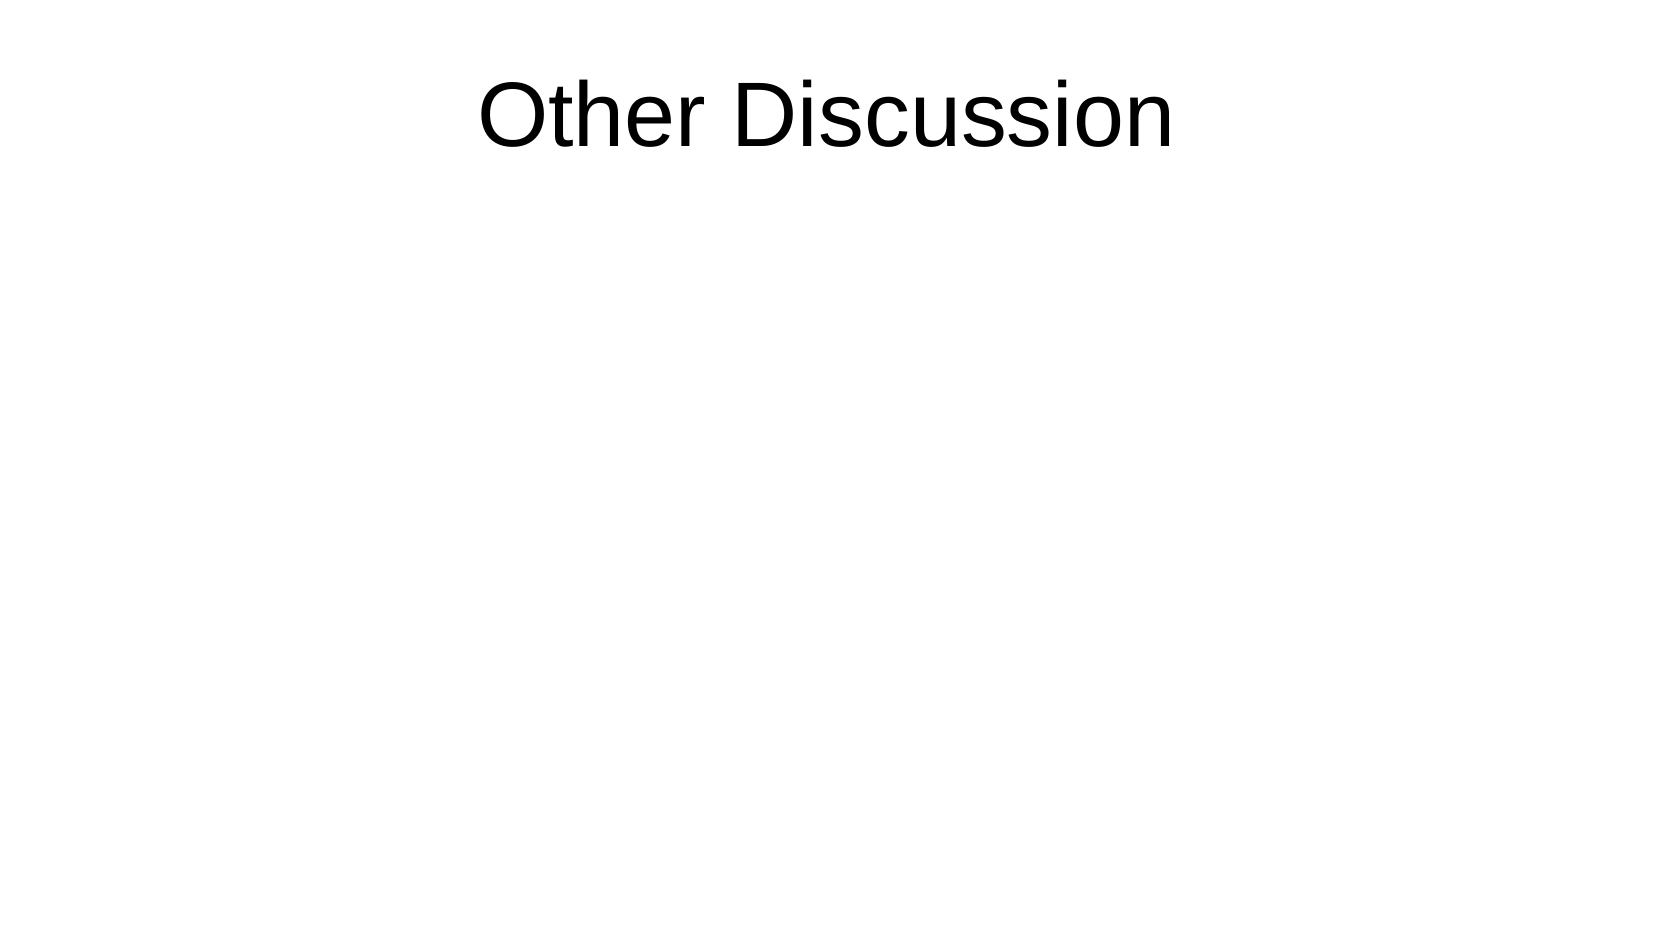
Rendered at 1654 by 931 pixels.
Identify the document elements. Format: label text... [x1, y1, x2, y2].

title Other Discussion [82, 37, 1571, 193]
